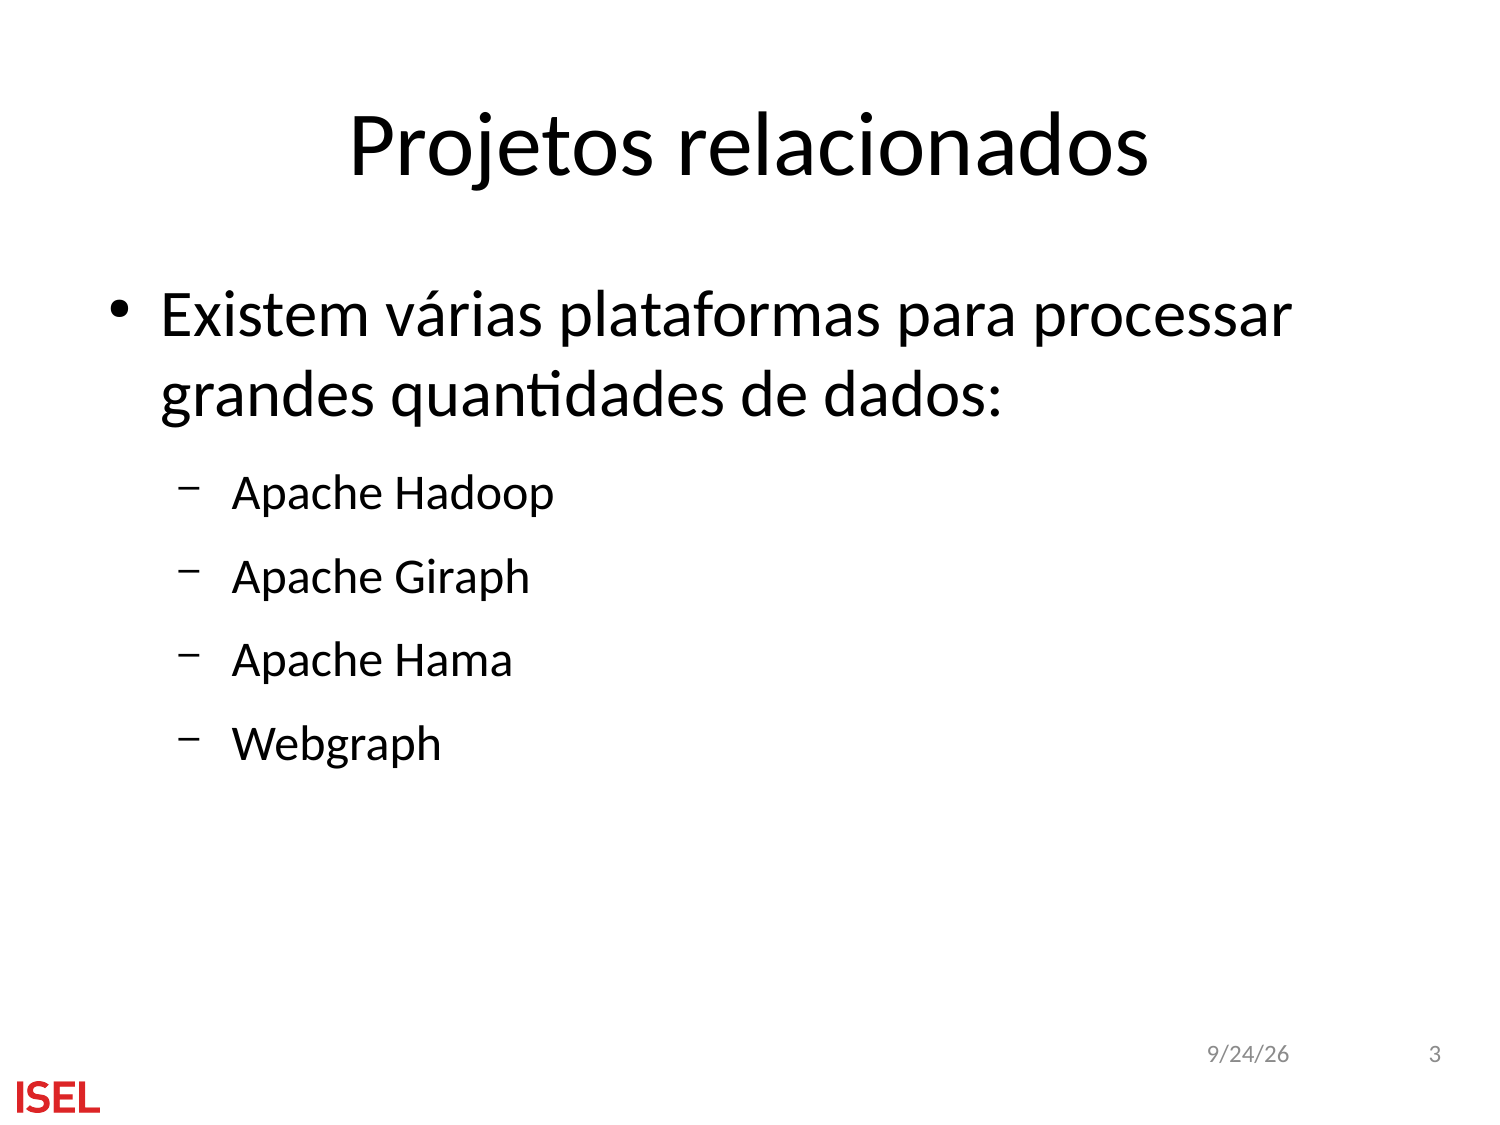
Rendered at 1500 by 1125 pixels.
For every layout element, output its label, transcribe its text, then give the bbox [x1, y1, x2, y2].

slide_number 9/29/14 [1191, 1033, 1340, 1071]
title Projetos relacionados [75, 45, 1425, 233]
slide_number <número> [1347, 1033, 1457, 1071]
list Existem várias plataformas para processar grandes quantidades de dados: Apache Hadoop Apache Giraph Apache Hama Webgraph [75, 262, 1425, 1005]
picture [17, 1081, 100, 1113]
